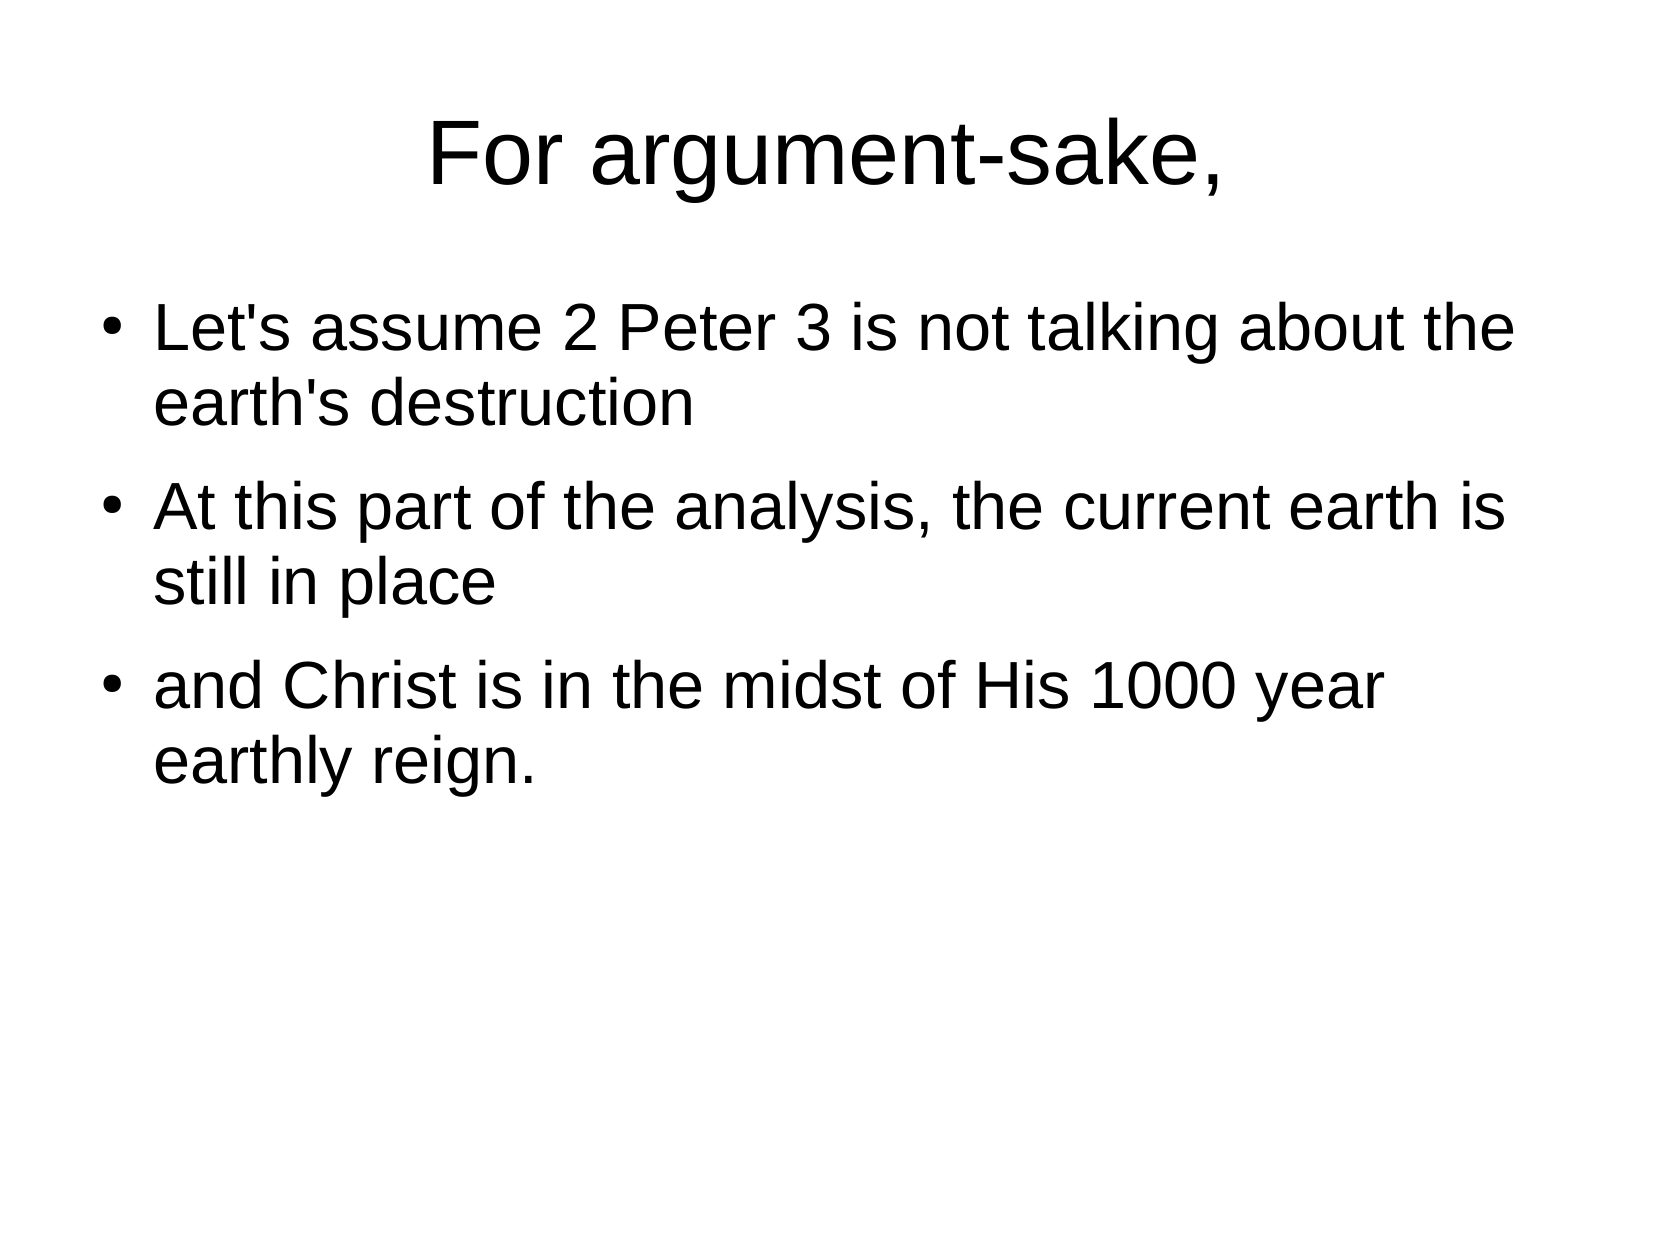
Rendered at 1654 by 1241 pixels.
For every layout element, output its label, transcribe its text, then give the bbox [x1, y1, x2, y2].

list Let's assume 2 Peter 3 is not talking about the earth's destruction At this part of the analysis, the current earth is still in place and Christ is in the midst of His 1000 year earthly reign. [82, 290, 1571, 1109]
title For argument-sake, [82, 49, 1571, 257]
